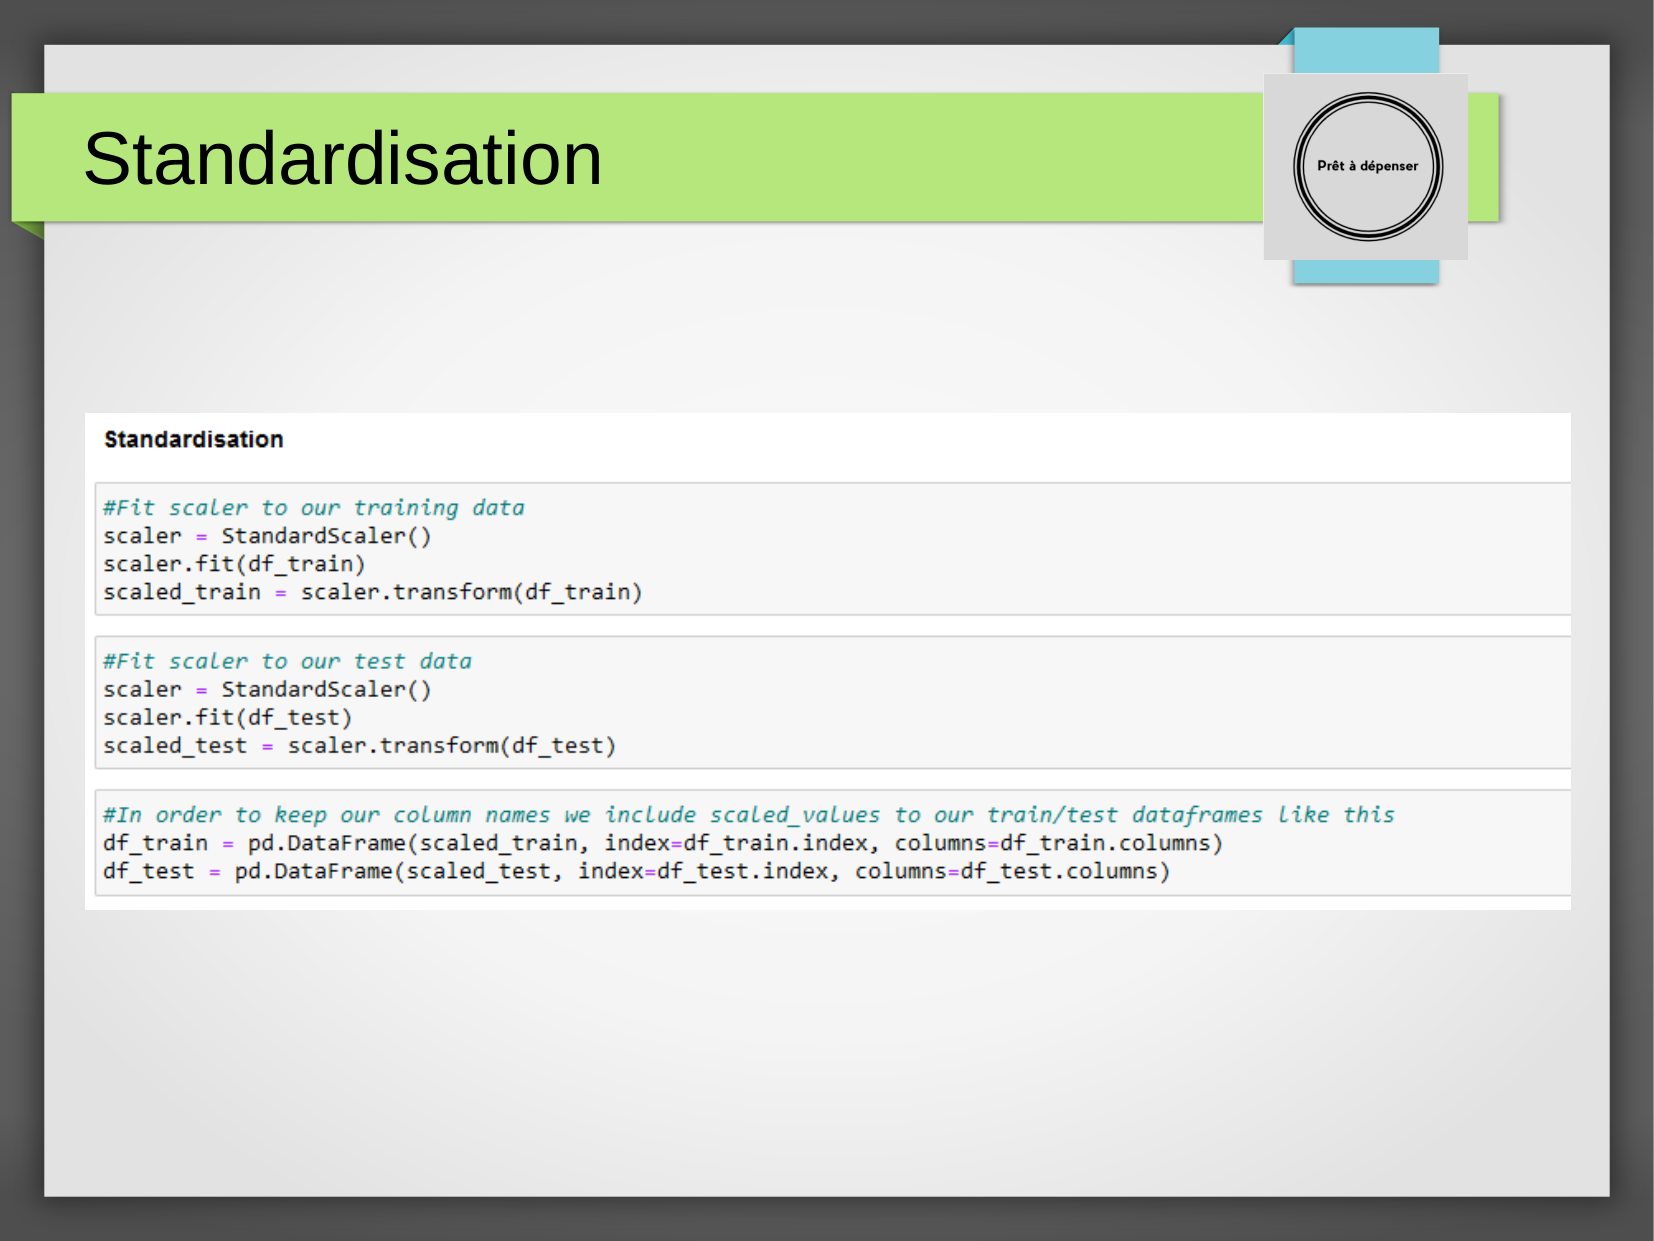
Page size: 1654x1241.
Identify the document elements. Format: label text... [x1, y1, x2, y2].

title Standardisation [82, 116, 1263, 201]
picture [0, 0, 1654, 1241]
